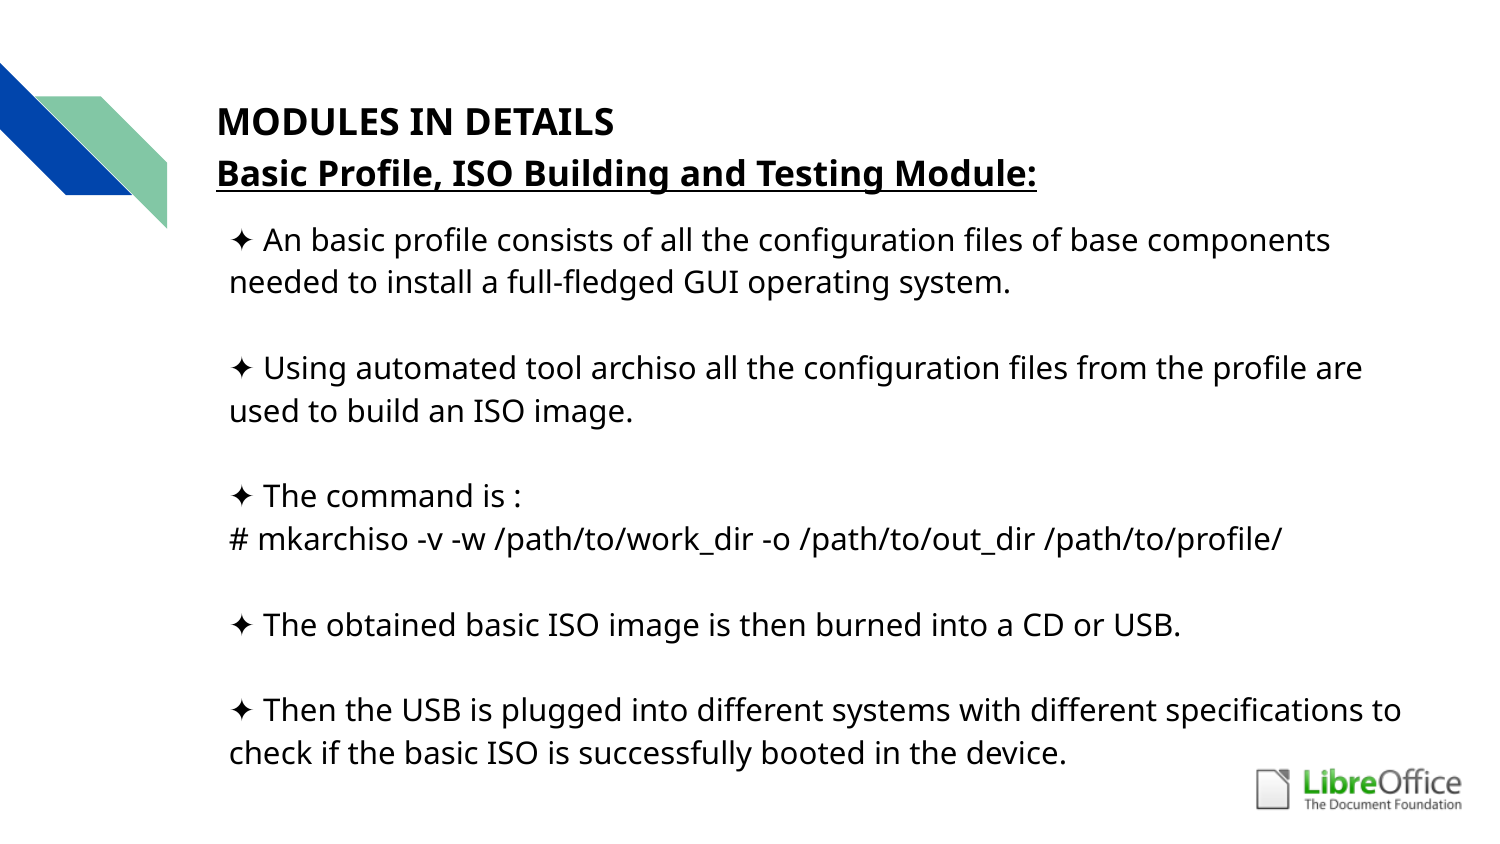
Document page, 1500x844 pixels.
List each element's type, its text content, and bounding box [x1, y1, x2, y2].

picture [1240, 751, 1477, 827]
text_box MODULES IN DETAILS [201, 90, 1235, 153]
text_box ✦ An basic profile consists of all the configuration files of base components needed to install a full-fledged GUI operating system. ✦ Using automated tool archiso all the configuration files from the profile are used to build an ISO image. ✦ The command is : # mkarchiso -v -w /path/to/work_dir -o /path/to/out_dir /path/to/profile/ ✦ The obtained basic ISO image is then burned into a CD or USB. ✦ Then the USB is plugged into different systems with different specifications to check if the basic ISO is successfully booted in the device. [213, 210, 1430, 732]
text_box Basic Profile, ISO Building and Testing Module: [201, 144, 1265, 206]
